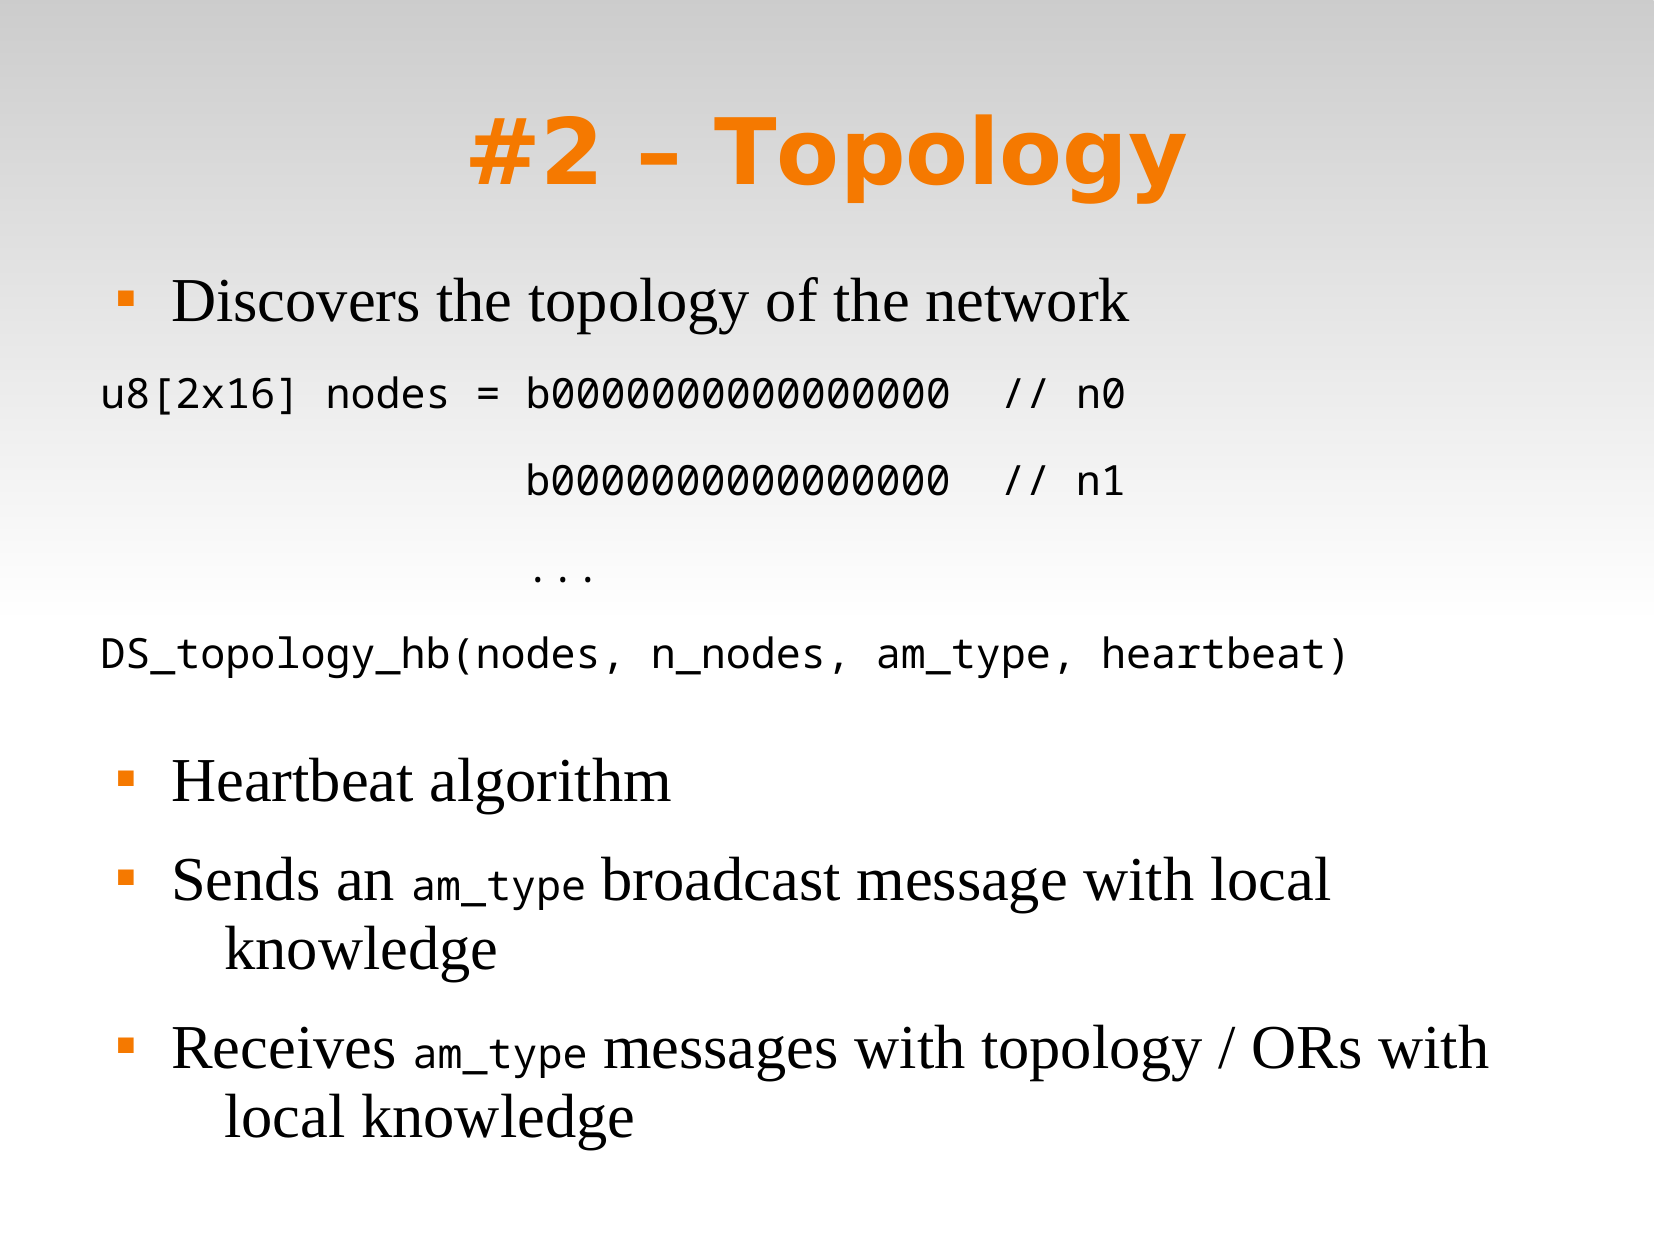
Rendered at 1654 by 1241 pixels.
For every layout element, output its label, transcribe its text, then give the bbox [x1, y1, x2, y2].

list Discovers the topology of the network u8[2x16] nodes = b0000000000000000 // n0 b0000000000000000 // n1 ... DS_topology_hb(nodes, n_nodes, am_type, heartbeat) Heartbeat algorithm Sends an am_type broadcast message with local knowledge Receives am_type messages with topology / ORs with local knowledge [82, 231, 1571, 1155]
title #2 – Topology [82, 49, 1571, 231]
